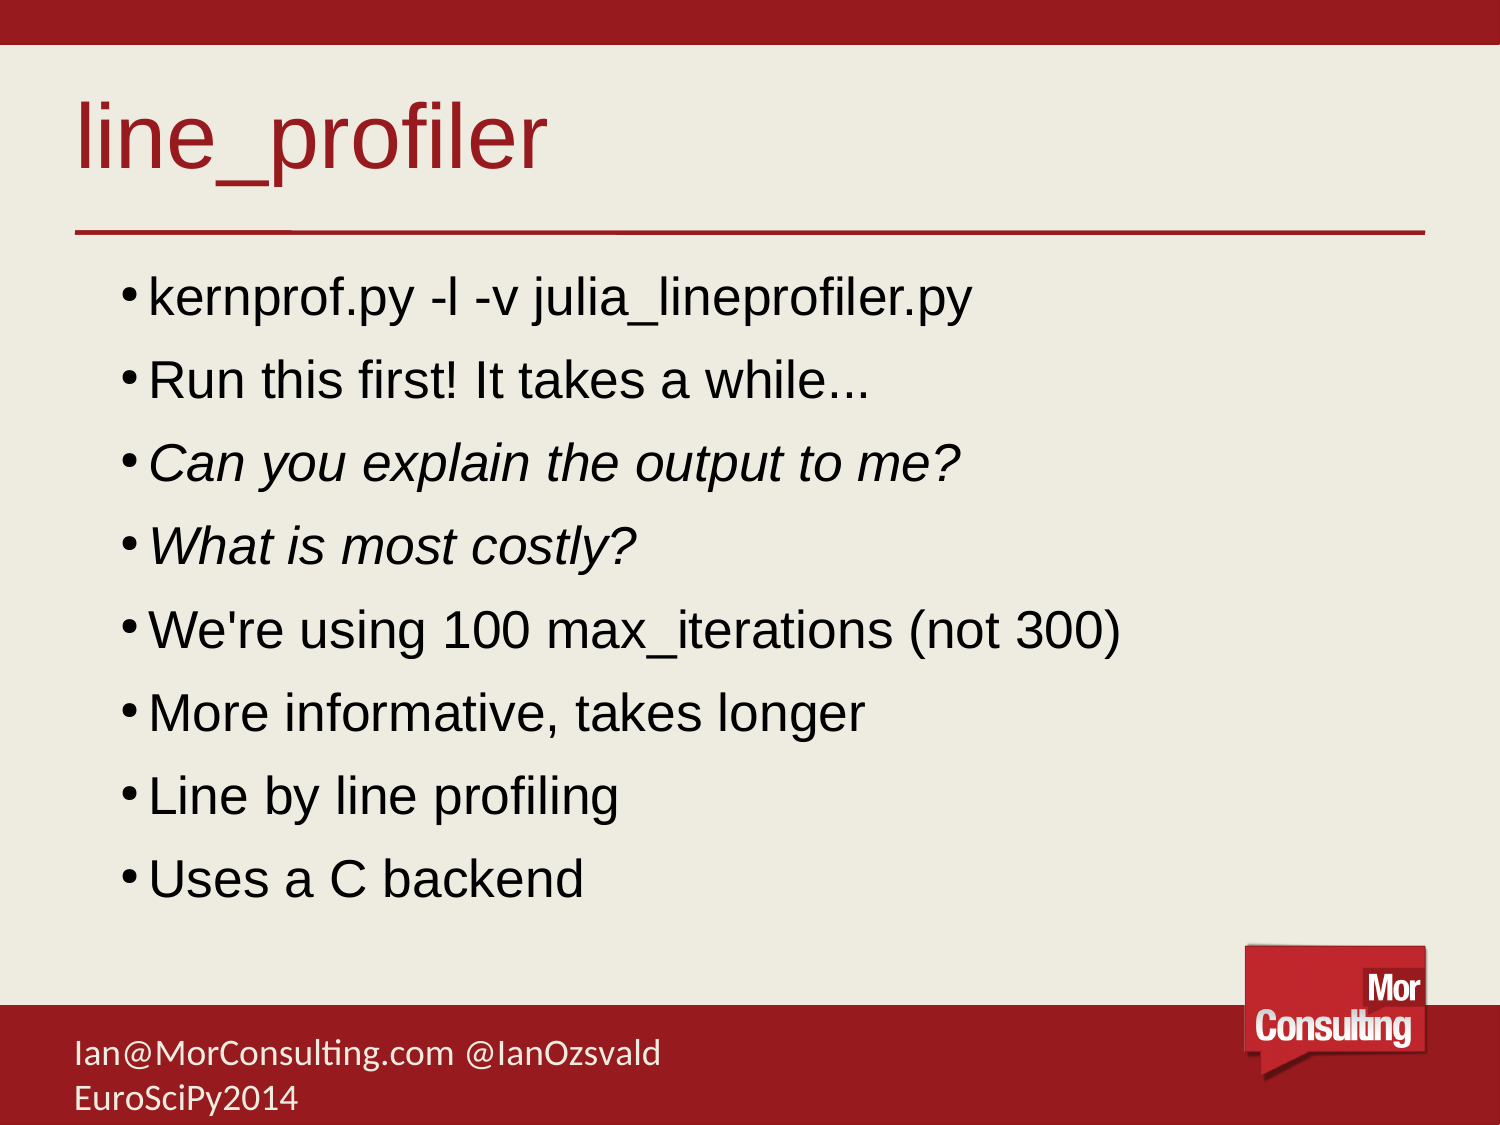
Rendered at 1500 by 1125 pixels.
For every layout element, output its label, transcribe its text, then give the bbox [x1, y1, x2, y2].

picture [1230, 935, 1438, 1089]
list kernprof.py -l -v julia_lineprofiler.py Run this first! It takes a while... Can you explain the output to me? What is most costly? We're using 100 max_iterations (not 300) More informative, takes longer Line by line profiling Uses a C backend [75, 263, 1395, 916]
title line_profiler [74, 44, 1425, 232]
